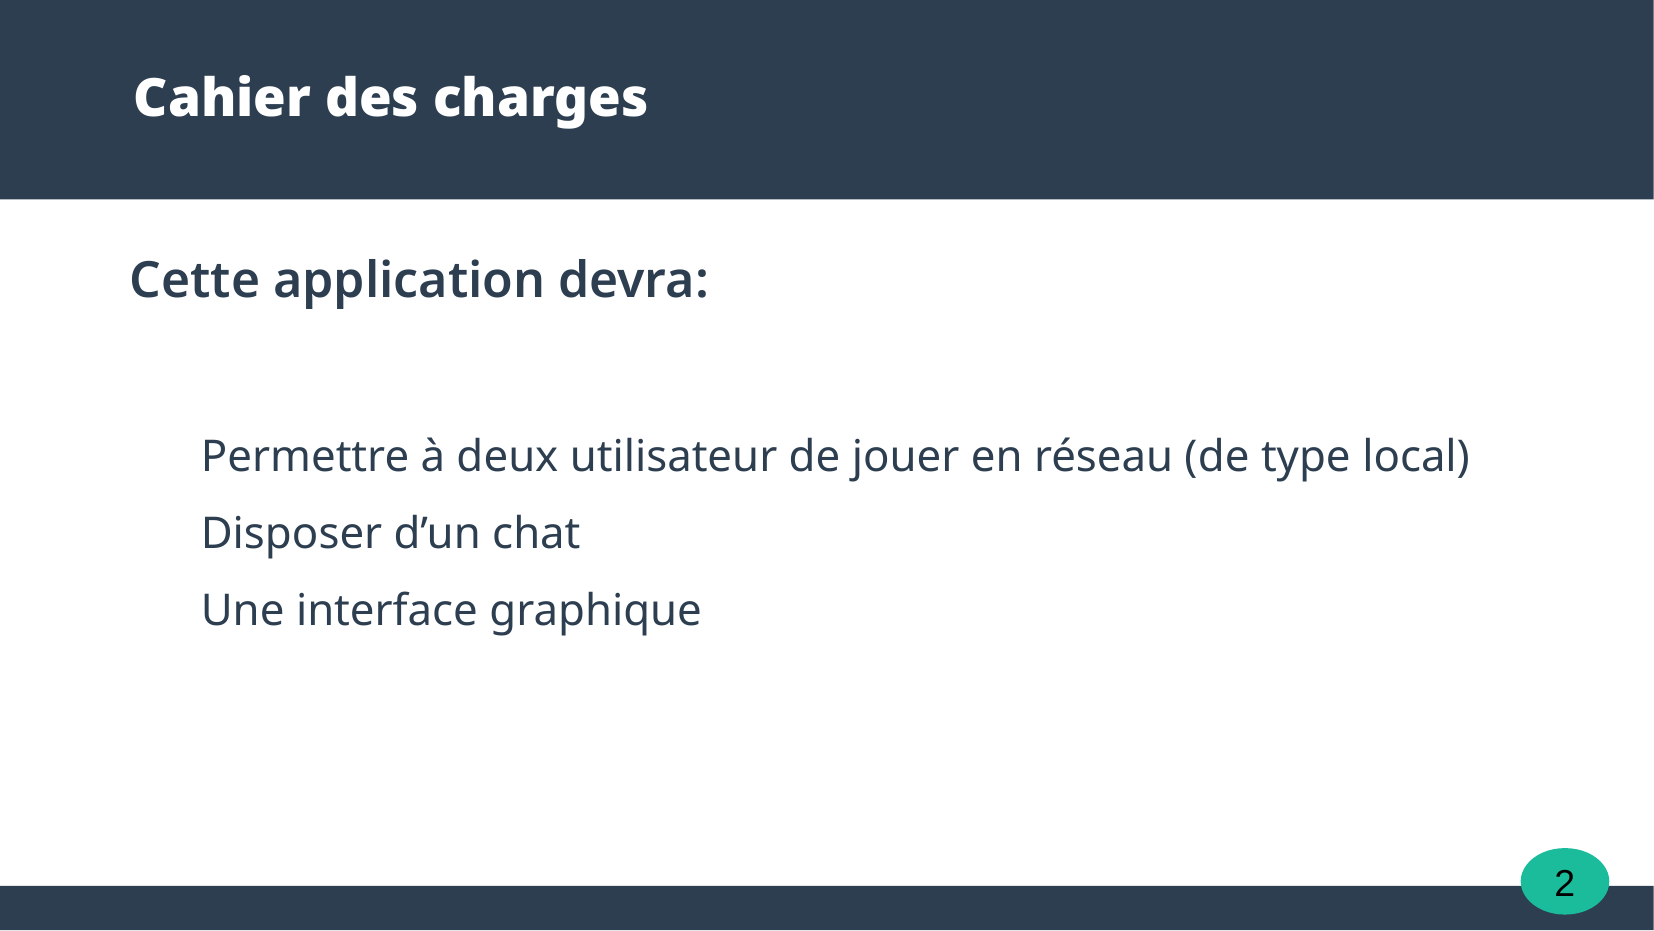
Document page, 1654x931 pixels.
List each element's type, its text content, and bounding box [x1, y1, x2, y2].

list Cette application devra: Permettre à deux utilisateur de jouer en réseau (de type local) Disposer d’un chat Une interface graphique [59, 243, 1595, 864]
title Cahier des charges [59, 37, 1595, 156]
text_box <numéro> [1539, 855, 1654, 926]
